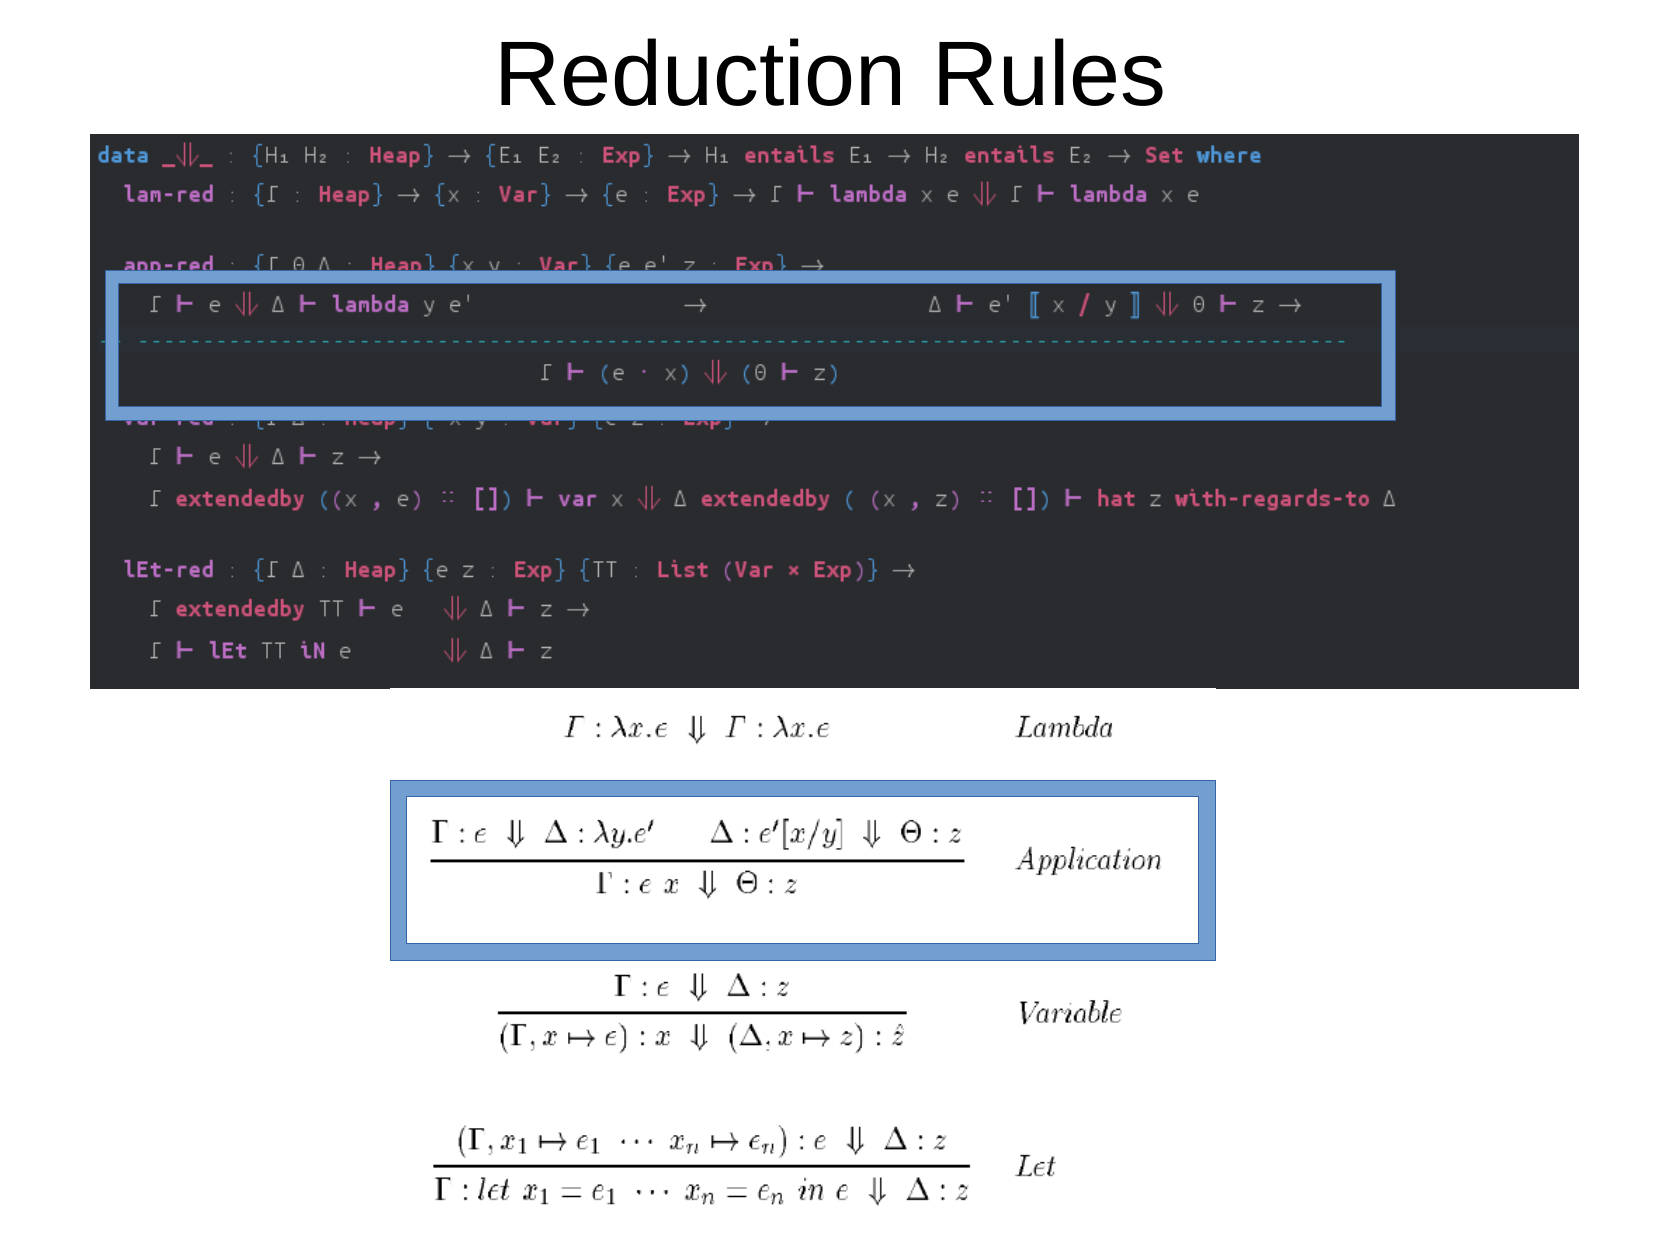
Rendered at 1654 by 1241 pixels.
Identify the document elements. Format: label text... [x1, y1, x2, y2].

title Reduction Rules [86, 0, 1576, 178]
text_box [390, 780, 1216, 961]
text_box [105, 270, 1396, 421]
picture [407, 797, 1198, 943]
picture [90, 134, 1579, 780]
picture [390, 961, 1216, 1241]
